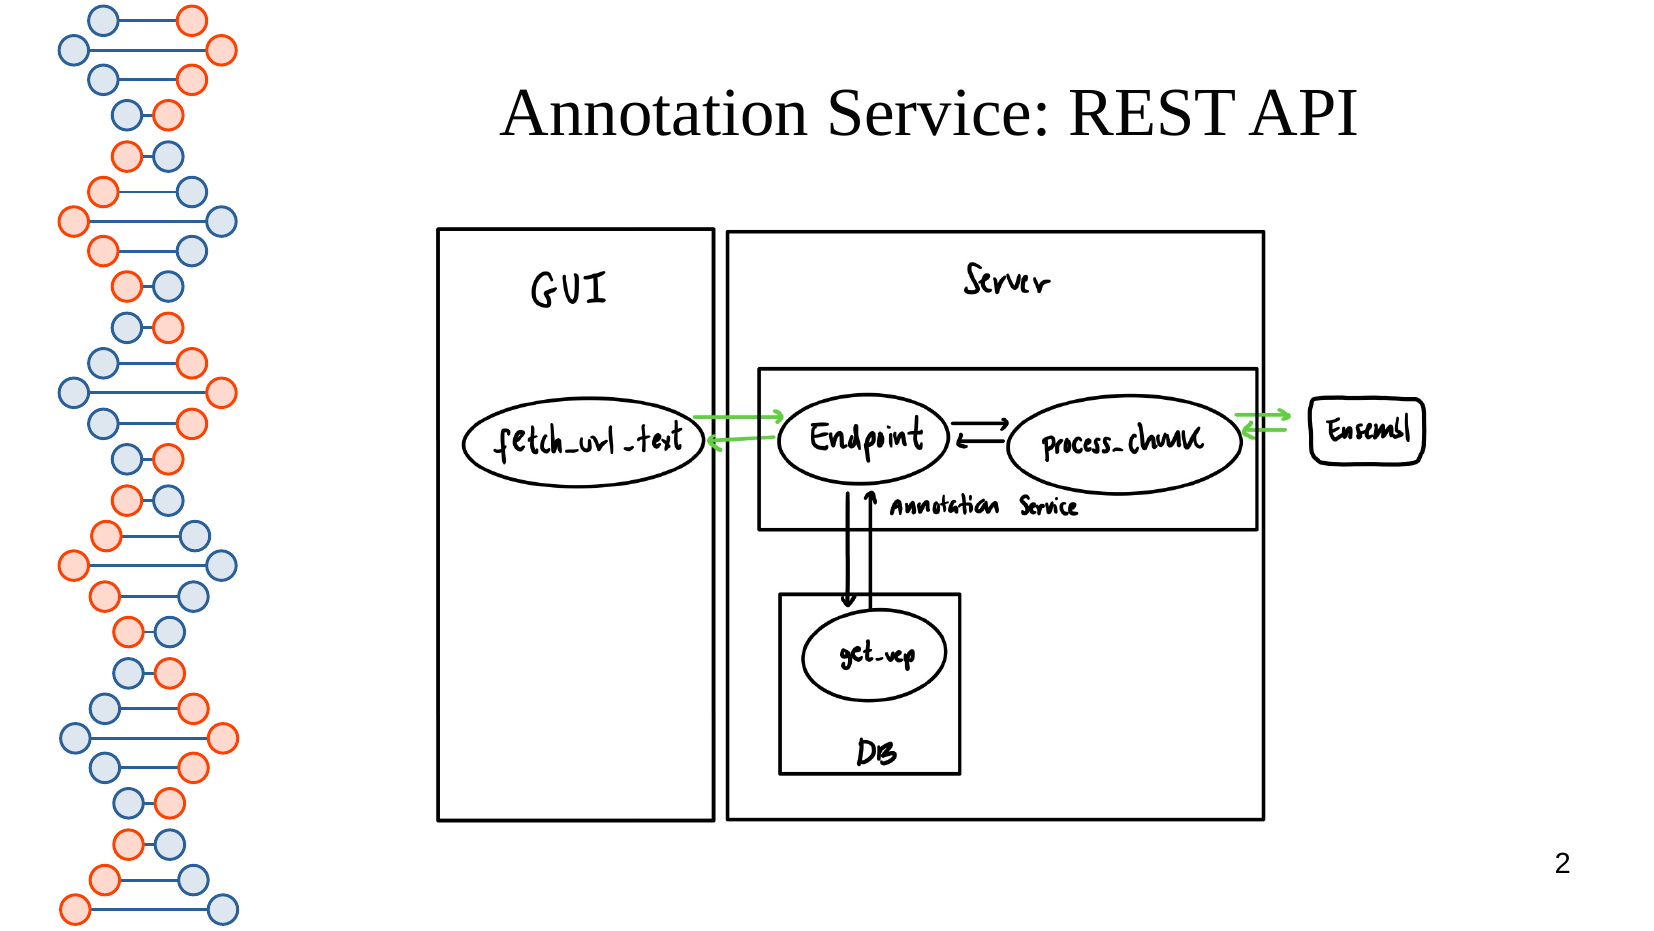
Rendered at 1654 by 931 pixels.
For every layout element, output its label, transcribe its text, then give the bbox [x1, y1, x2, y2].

title Annotation Service: REST API [265, 35, 1595, 189]
picture [411, 206, 1445, 849]
